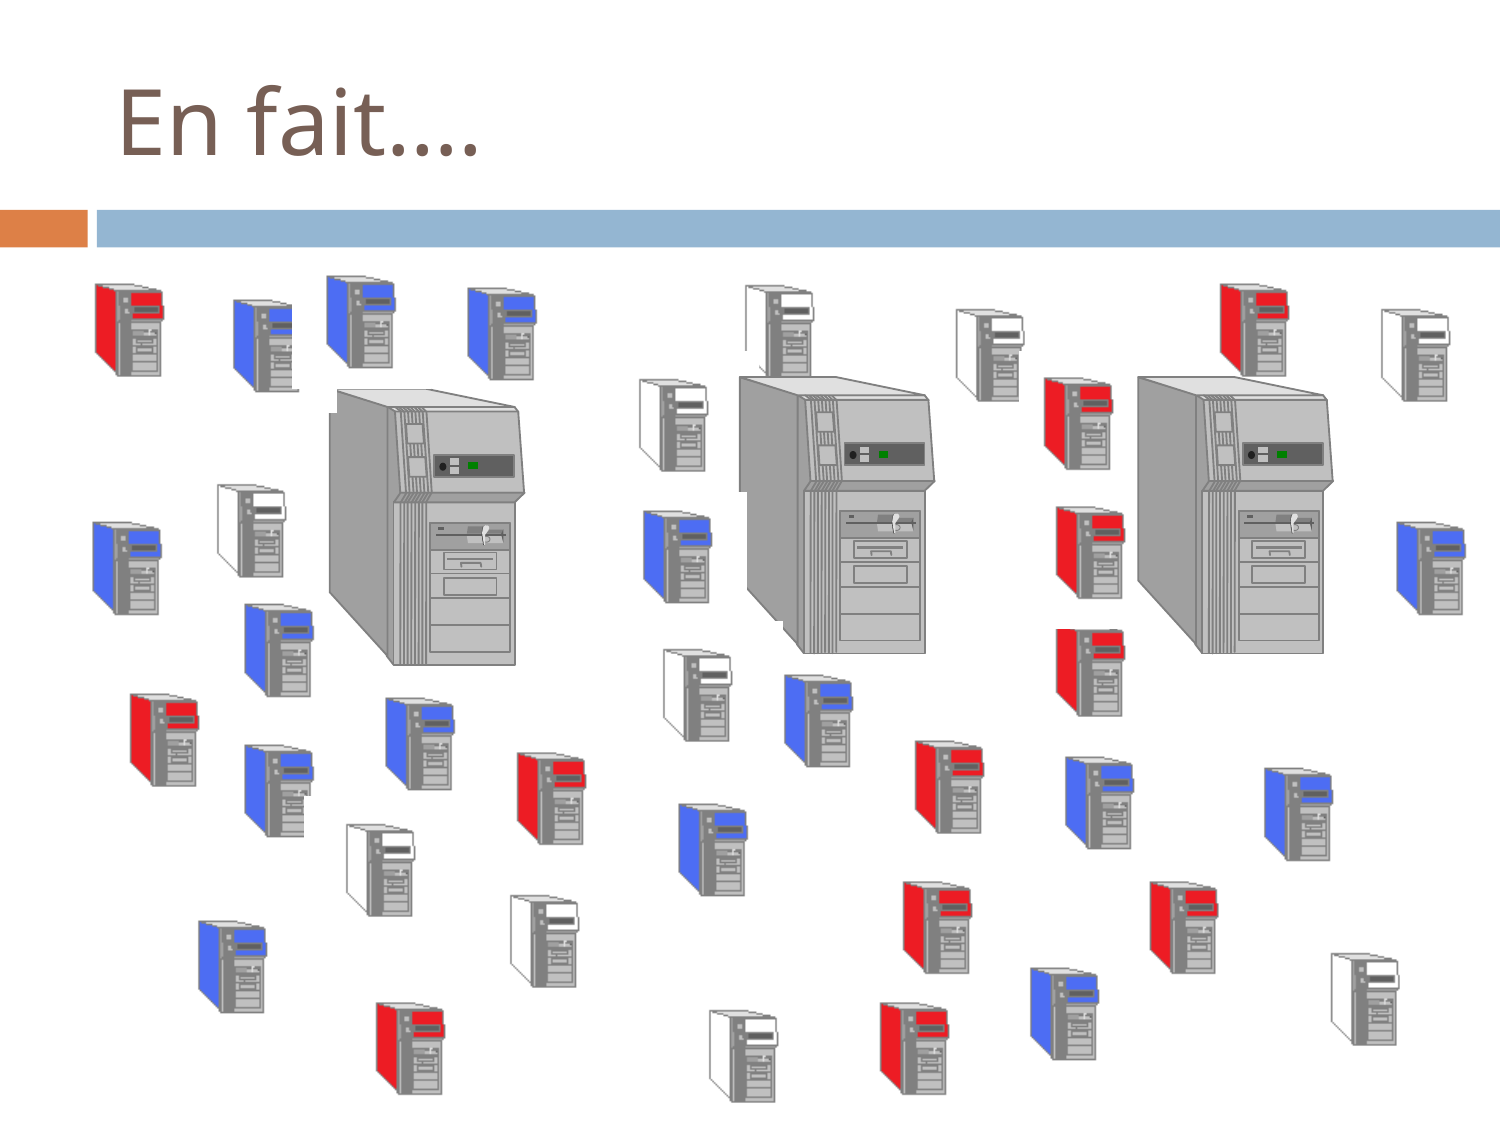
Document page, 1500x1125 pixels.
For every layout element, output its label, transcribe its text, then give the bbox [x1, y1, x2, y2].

title En fait…. [100, 37, 1438, 201]
picture [1195, 257, 1318, 375]
picture [351, 726, 630, 1125]
chart [738, 375, 938, 657]
picture [58, 456, 490, 940]
picture [1362, 503, 1500, 636]
picture [597, 257, 888, 917]
picture [199, 257, 431, 413]
picture [1339, 281, 1500, 424]
picture [70, 257, 193, 407]
picture [433, 269, 572, 401]
picture [1289, 925, 1450, 1068]
chart [1136, 375, 1336, 657]
picture [667, 982, 829, 1125]
picture [164, 902, 302, 1034]
chart [328, 386, 528, 668]
picture [855, 281, 1368, 1125]
